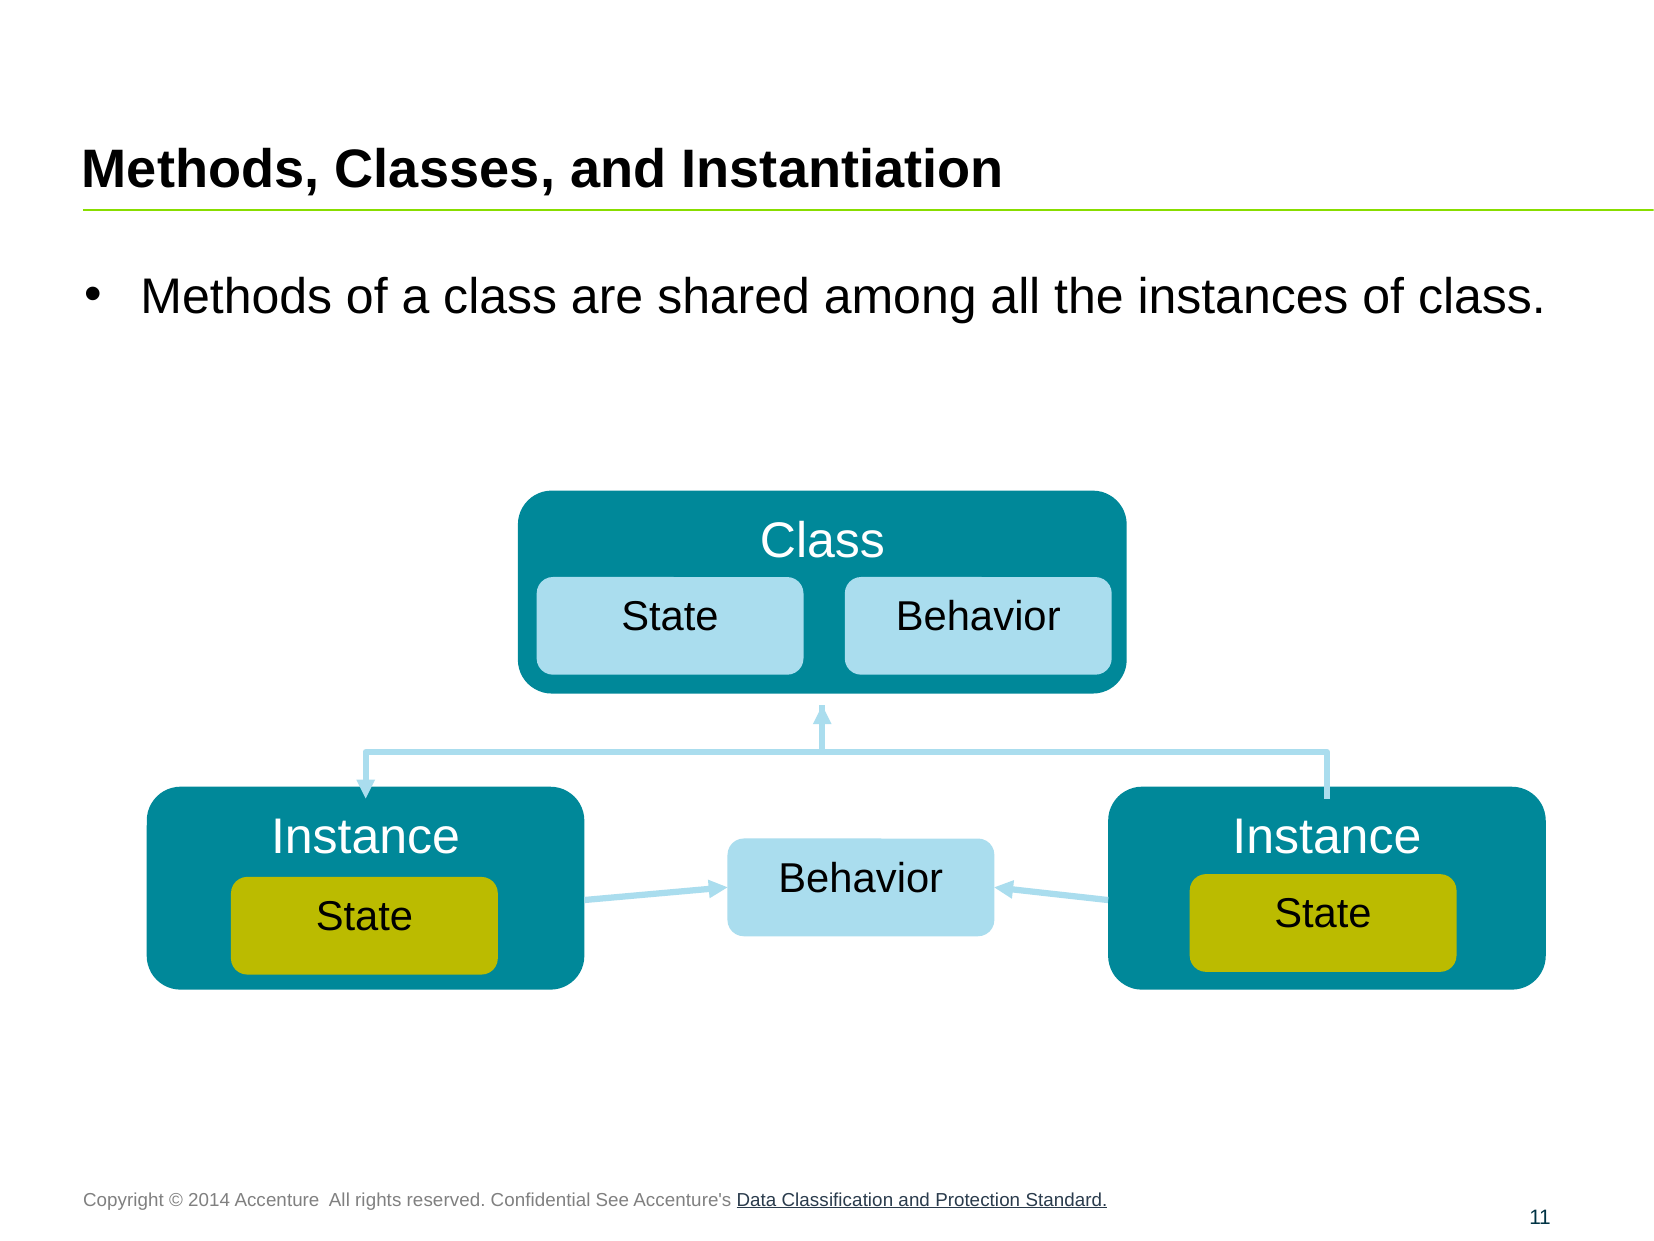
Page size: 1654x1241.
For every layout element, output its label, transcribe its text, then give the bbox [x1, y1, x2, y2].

text_box Behavior [844, 576, 1112, 675]
list Methods of a class are shared among all the instances of class. [84, 255, 1573, 1166]
text_box State [536, 576, 804, 675]
text_box State [230, 876, 498, 975]
text_box Class [517, 490, 1127, 694]
text_box Instance [1108, 786, 1546, 990]
text_box State [1189, 874, 1457, 972]
text_box Behavior [727, 838, 995, 937]
title Methods, Classes, and Instantiation [81, 56, 1654, 199]
text_box Instance [146, 786, 585, 990]
text_box 11 [1529, 1182, 1645, 1229]
